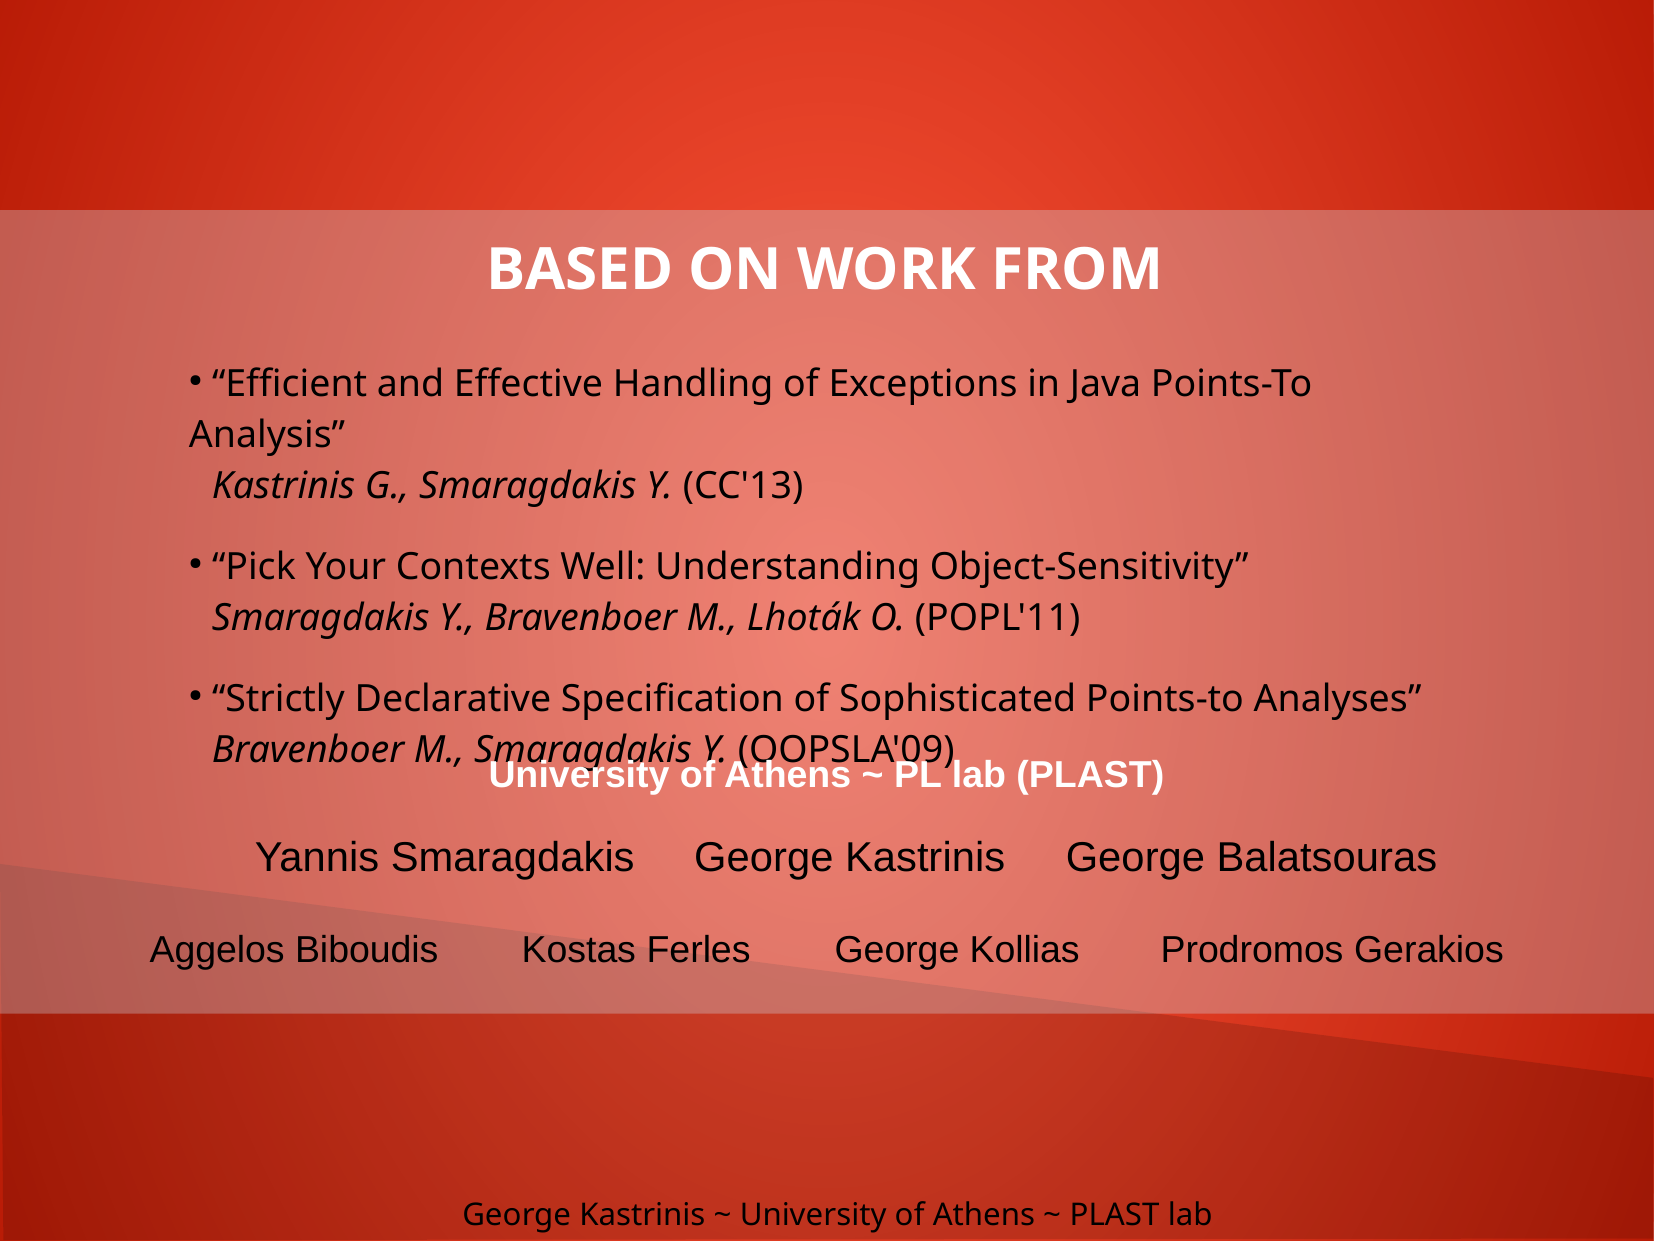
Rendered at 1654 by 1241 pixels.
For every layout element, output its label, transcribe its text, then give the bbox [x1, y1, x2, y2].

text_box Aggelos Biboudis [134, 920, 454, 978]
text_box “Efficient and Effective Handling of Exceptions in Java Points-To Analysis” Kastrinis G., Smaragdakis Y. (CC'13) “Pick Your Contexts Well: Understanding Object-Sensitivity” Smaragdakis Y., Bravenboer M., Lhoták O. (POPL'11) “Strictly Declarative Speciﬁcation of Sophisticated Points-to Analyses” Bravenboer M., Smaragdakis Y. (OOPSLA'09) [174, 348, 1480, 676]
text_box University of Athens ~ PL lab (PLAST) [473, 746, 1180, 804]
text_box George Balatsouras [1051, 826, 1453, 888]
text_box Yannis Smaragdakis [240, 826, 650, 888]
text_box Kostas Ferles [506, 920, 766, 978]
text_box Prodromos Gerakios [1145, 920, 1519, 978]
text_box George Kastrinis ~ University of Athens ~ PLAST lab [447, 1185, 1207, 1236]
text_box George Kollias [819, 920, 1095, 978]
text_box BASED ON WORK FROM [471, 219, 1183, 300]
text_box George Kastrinis [679, 826, 1021, 888]
text_box [0, 210, 1654, 1014]
